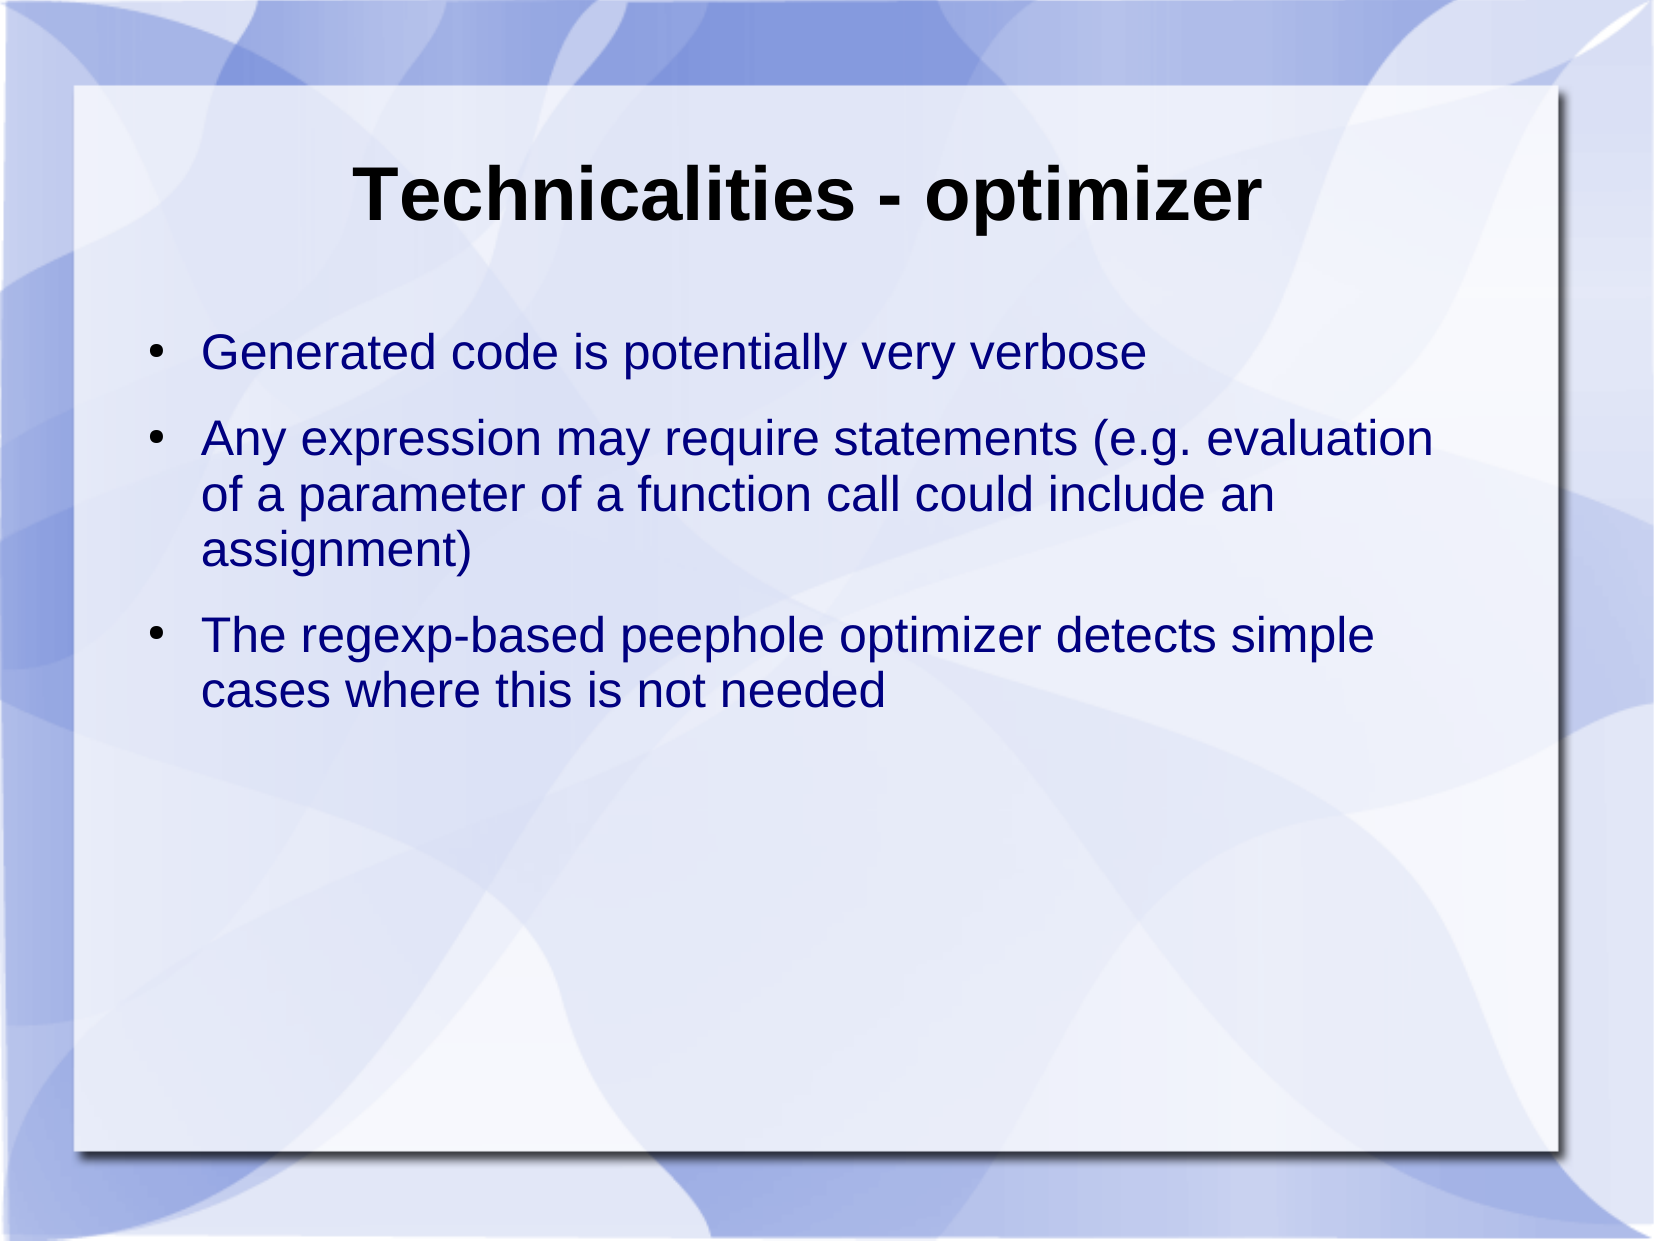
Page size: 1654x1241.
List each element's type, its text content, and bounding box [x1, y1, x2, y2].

picture [0, 0, 1654, 1241]
list Generated code is potentially very verbose Any expression may require statements (e.g. evaluation of a parameter of a function call could include an assignment) The regexp-based peephole optimizer detects simple cases where this is not needed [129, 324, 1489, 1045]
title Technicalities - optimizer [82, 90, 1536, 298]
